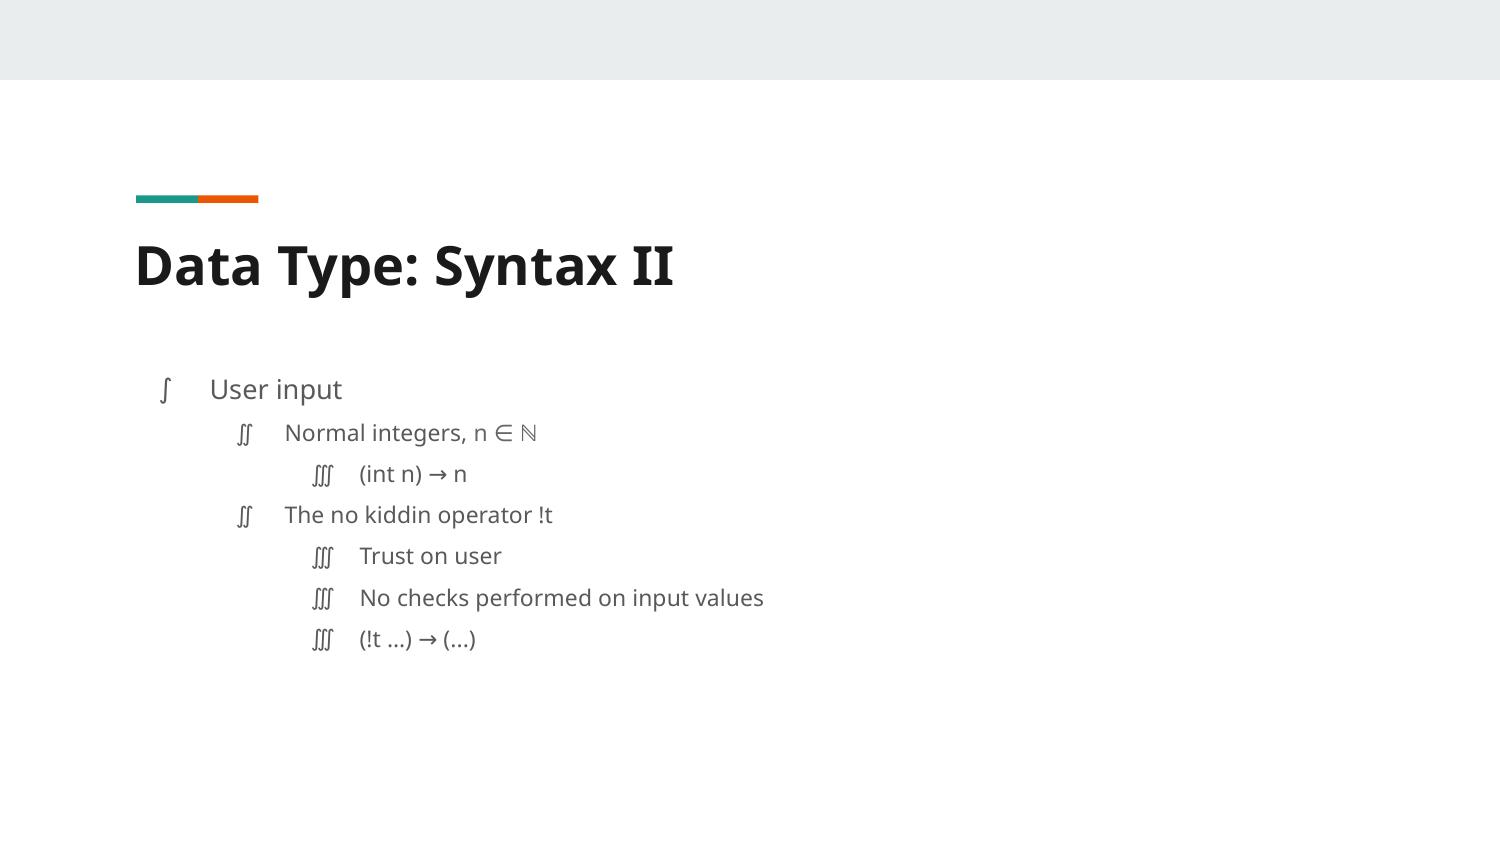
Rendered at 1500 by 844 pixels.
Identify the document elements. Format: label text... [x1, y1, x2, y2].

title Data Type: Syntax II [119, 216, 1381, 305]
list User input Normal integers, n ∈ ℕ (int n) → n The no kiddin operator !t Trust on user No checks performed on input values (!t …) → (...) [119, 341, 1381, 712]
